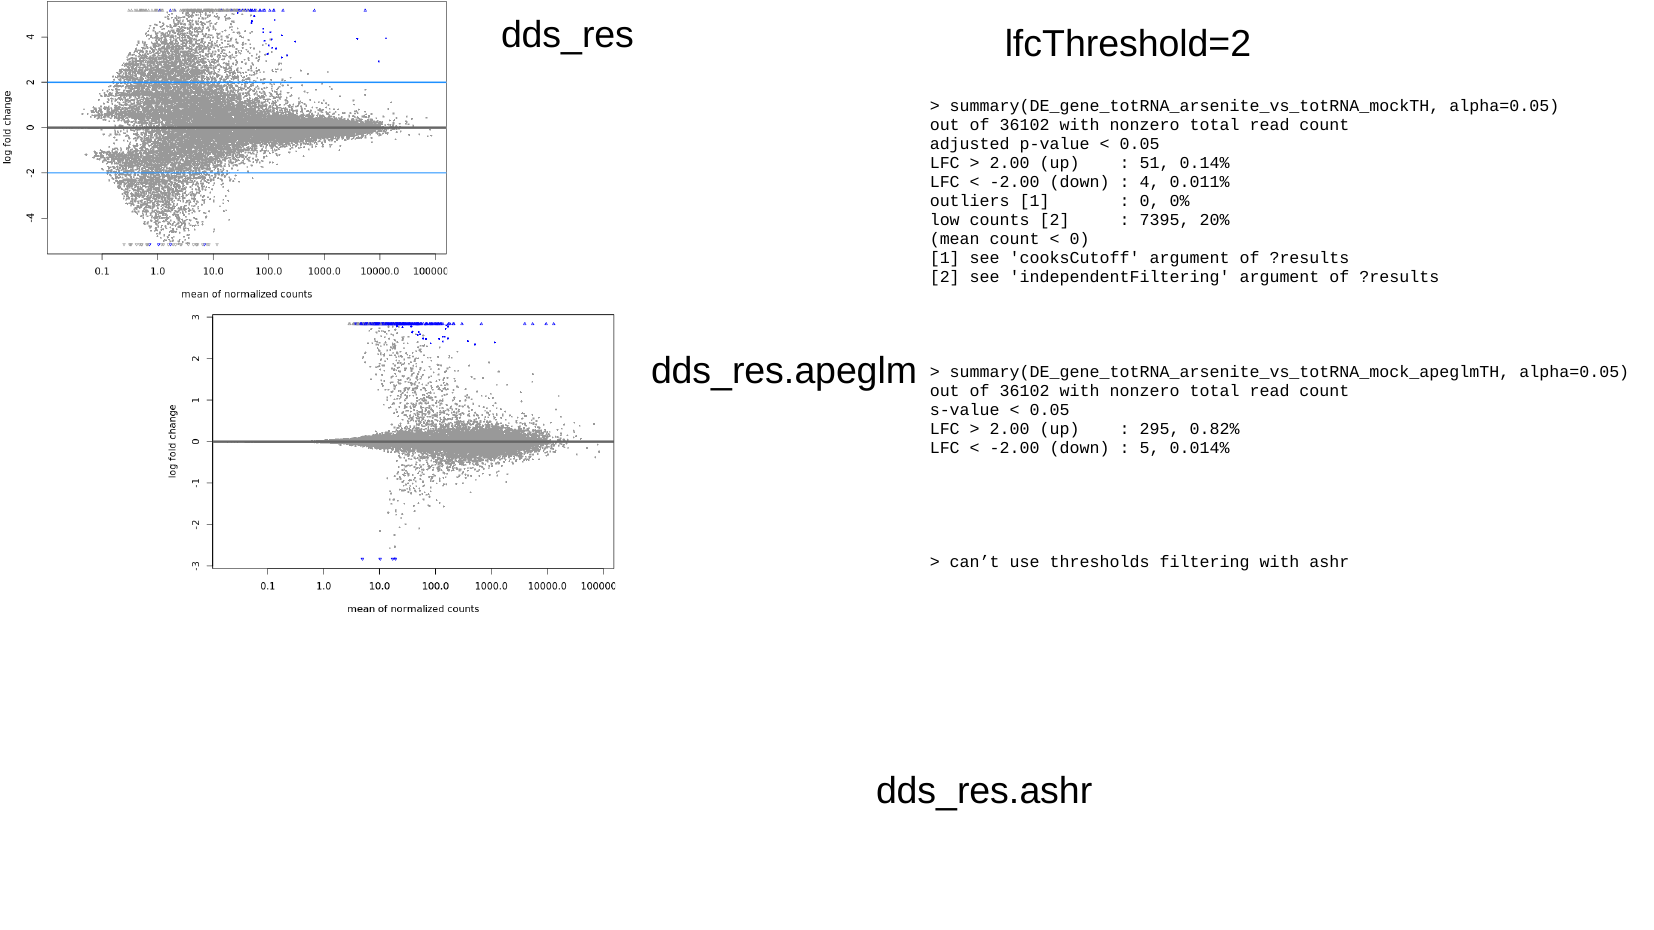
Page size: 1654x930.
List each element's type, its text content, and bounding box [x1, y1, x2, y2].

picture [0, 0, 448, 301]
text_box > summary(DE_gene_totRNA_arsenite_vs_totRNA_mockTH, alpha=0.05) out of 36102 with nonzero total read count adjusted p-value < 0.05 LFC > 2.00 (up) : 51, 0.14% LFC < -2.00 (down) : 4, 0.011% outliers [1] : 0, 0% low counts [2] : 7395, 20% (mean count < 0) [1] see 'cooksCutoff' argument of ?results [2] see 'independentFiltering' argument of ?results > summary(DE_gene_totRNA_arsenite_vs_totRNA_mock_apeglmTH, alpha=0.05) out of 36102 with nonzero total read count s-value < 0.05 LFC > 2.00 (up) : 295, 0.82% LFC < -2.00 (down) : 5, 0.014% > can’t use thresholds filtering with ashr [915, 90, 1651, 736]
text_box dds_res dds_res.apeglm dds_res.ashr [486, 6, 1117, 861]
picture [165, 313, 616, 616]
text_box lfcThreshold=2 [990, 15, 1501, 72]
